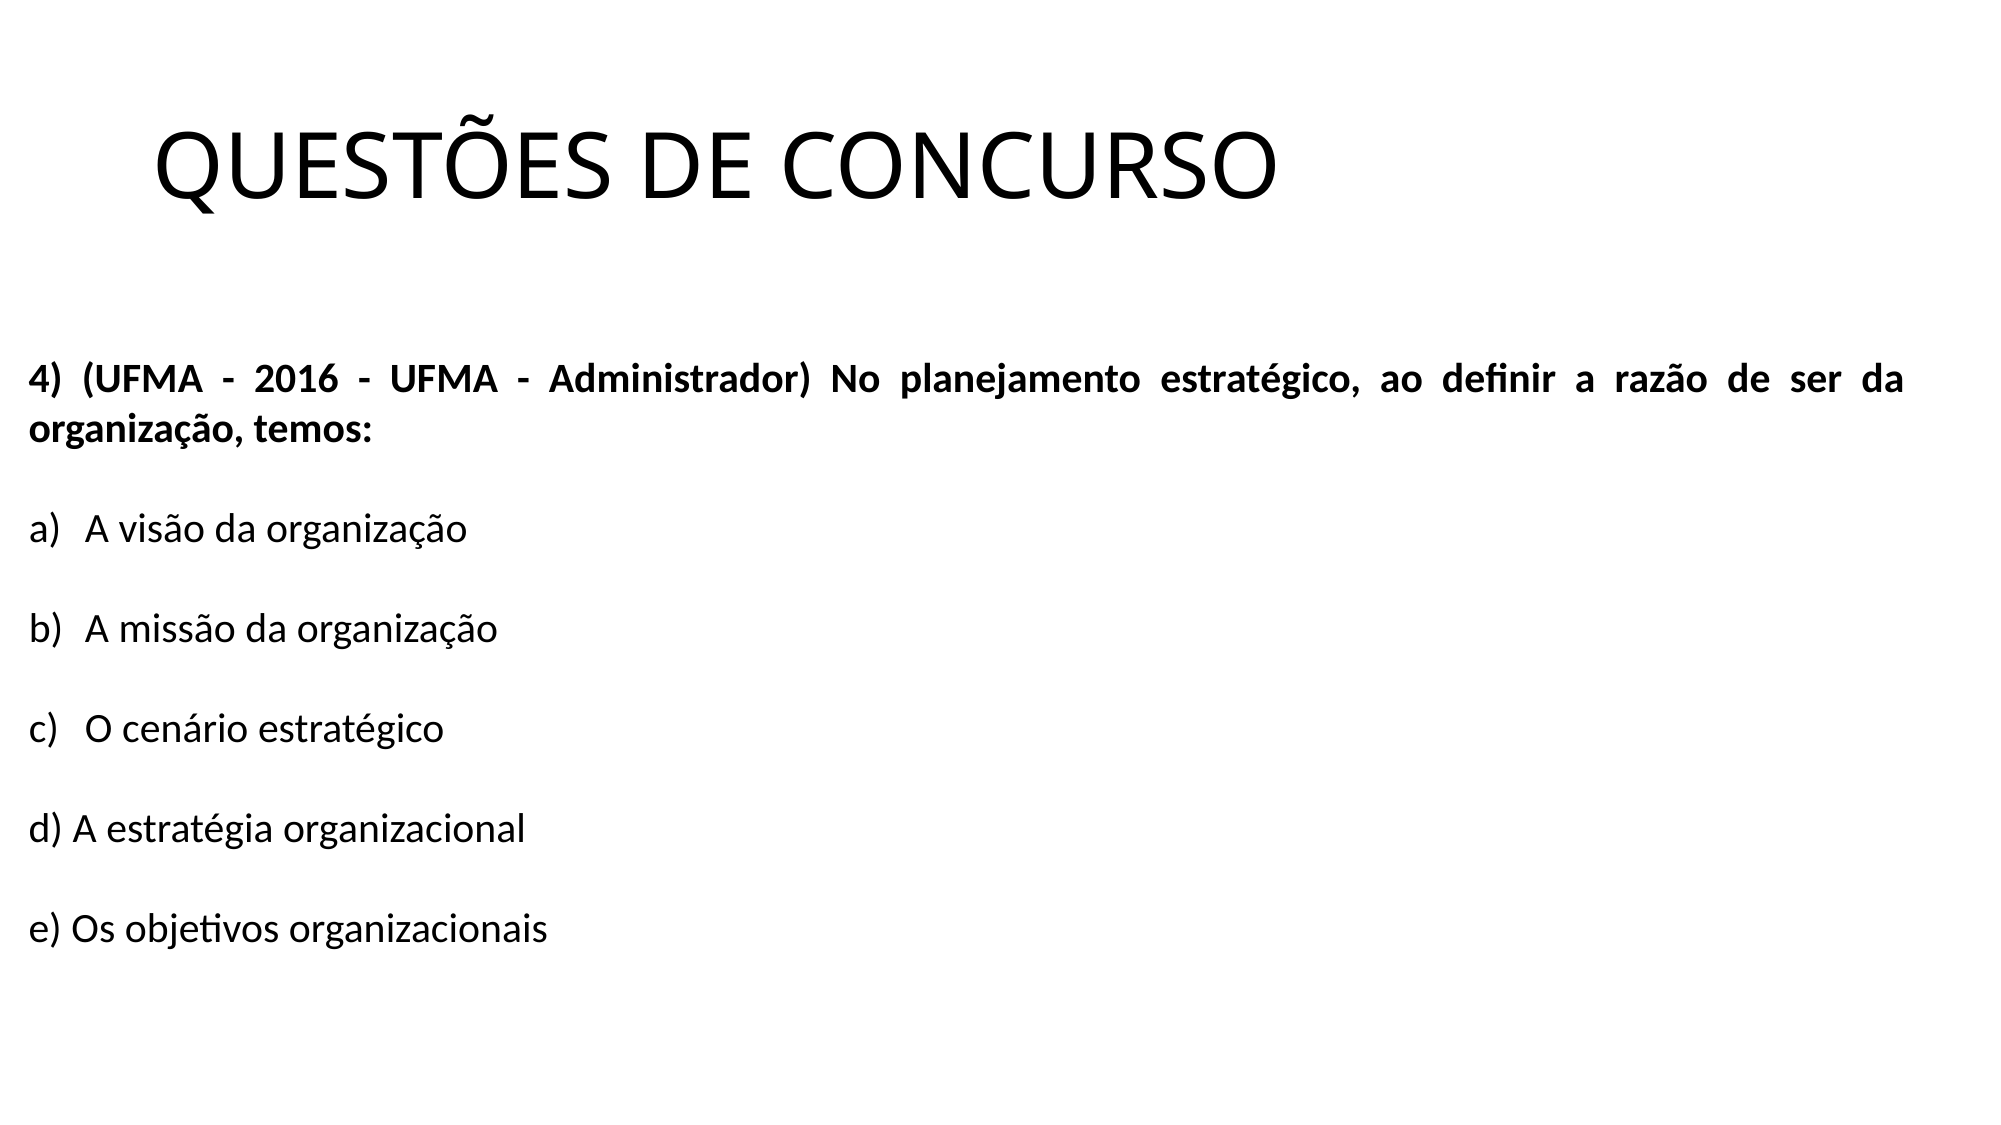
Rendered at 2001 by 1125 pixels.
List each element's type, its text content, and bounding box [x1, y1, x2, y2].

list 4) (UFMA - 2016 - UFMA - Administrador) No planejamento estratégico, ao definir a razão de ser da organização, temos: A visão da organização A missão da organização O cenário estratégico d) A estratégia organizacional e) Os objetivos organizacionais [13, 342, 1921, 1035]
title QUESTÕES DE CONCURSO [137, 59, 1863, 278]
